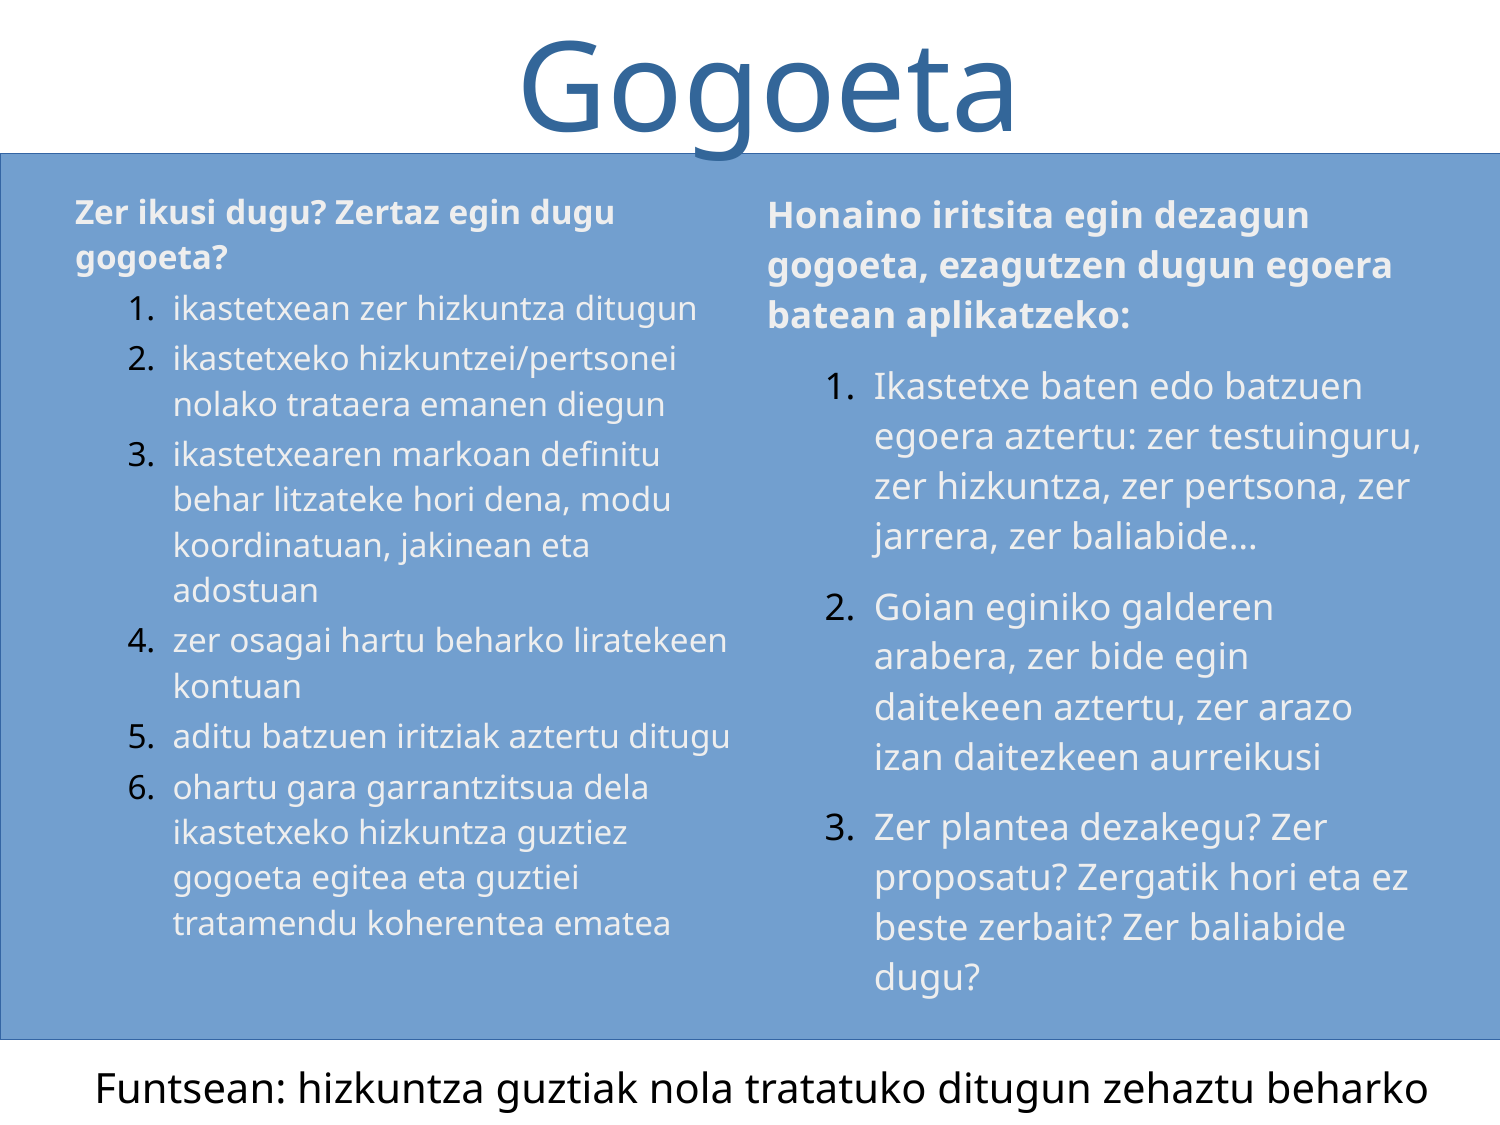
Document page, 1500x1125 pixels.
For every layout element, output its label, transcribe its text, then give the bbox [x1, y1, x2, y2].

text_box Funtsean: hizkuntza guztiak nola tratatuko ditugun zehaztu beharko genuke [35, 1051, 1489, 1113]
list Honaino iritsita egin dezagun gogoeta, ezagutzen dugun egoera batean aplikatzeko: Ikastetxe baten edo batzuen egoera aztertu: zer testuinguru, zer hizkuntza, zer pertsona, zer jarrera, zer baliabide… Goian eginiko galderen arabera, zer bide egin daitekeen aztertu, zer arazo izan daitezkeen aurreikusi Zer plantea dezakegu? Zer proposatu? Zergatik hori eta ez beste zerbait? Zer baliabide dugu? [766, 188, 1426, 1016]
list Zer ikusi dugu? Zertaz egin dugu gogoeta? ikastetxean zer hizkuntza ditugun ikastetxeko hizkuntzei/pertsonei nolako trataera emanen diegun ikastetxearen markoan definitu behar litzateke hori dena, modu koordinatuan, jakinean eta adostuan zer osagai hartu beharko liratekeen kontuan aditu batzuen iritziak aztertu ditugu ohartu gara garrantzitsua dela ikastetxeko hizkuntza guztiez gogoeta egitea eta guztiei tratamendu koherentea ematea [75, 188, 734, 981]
title Gogoeta [94, 11, 1445, 154]
